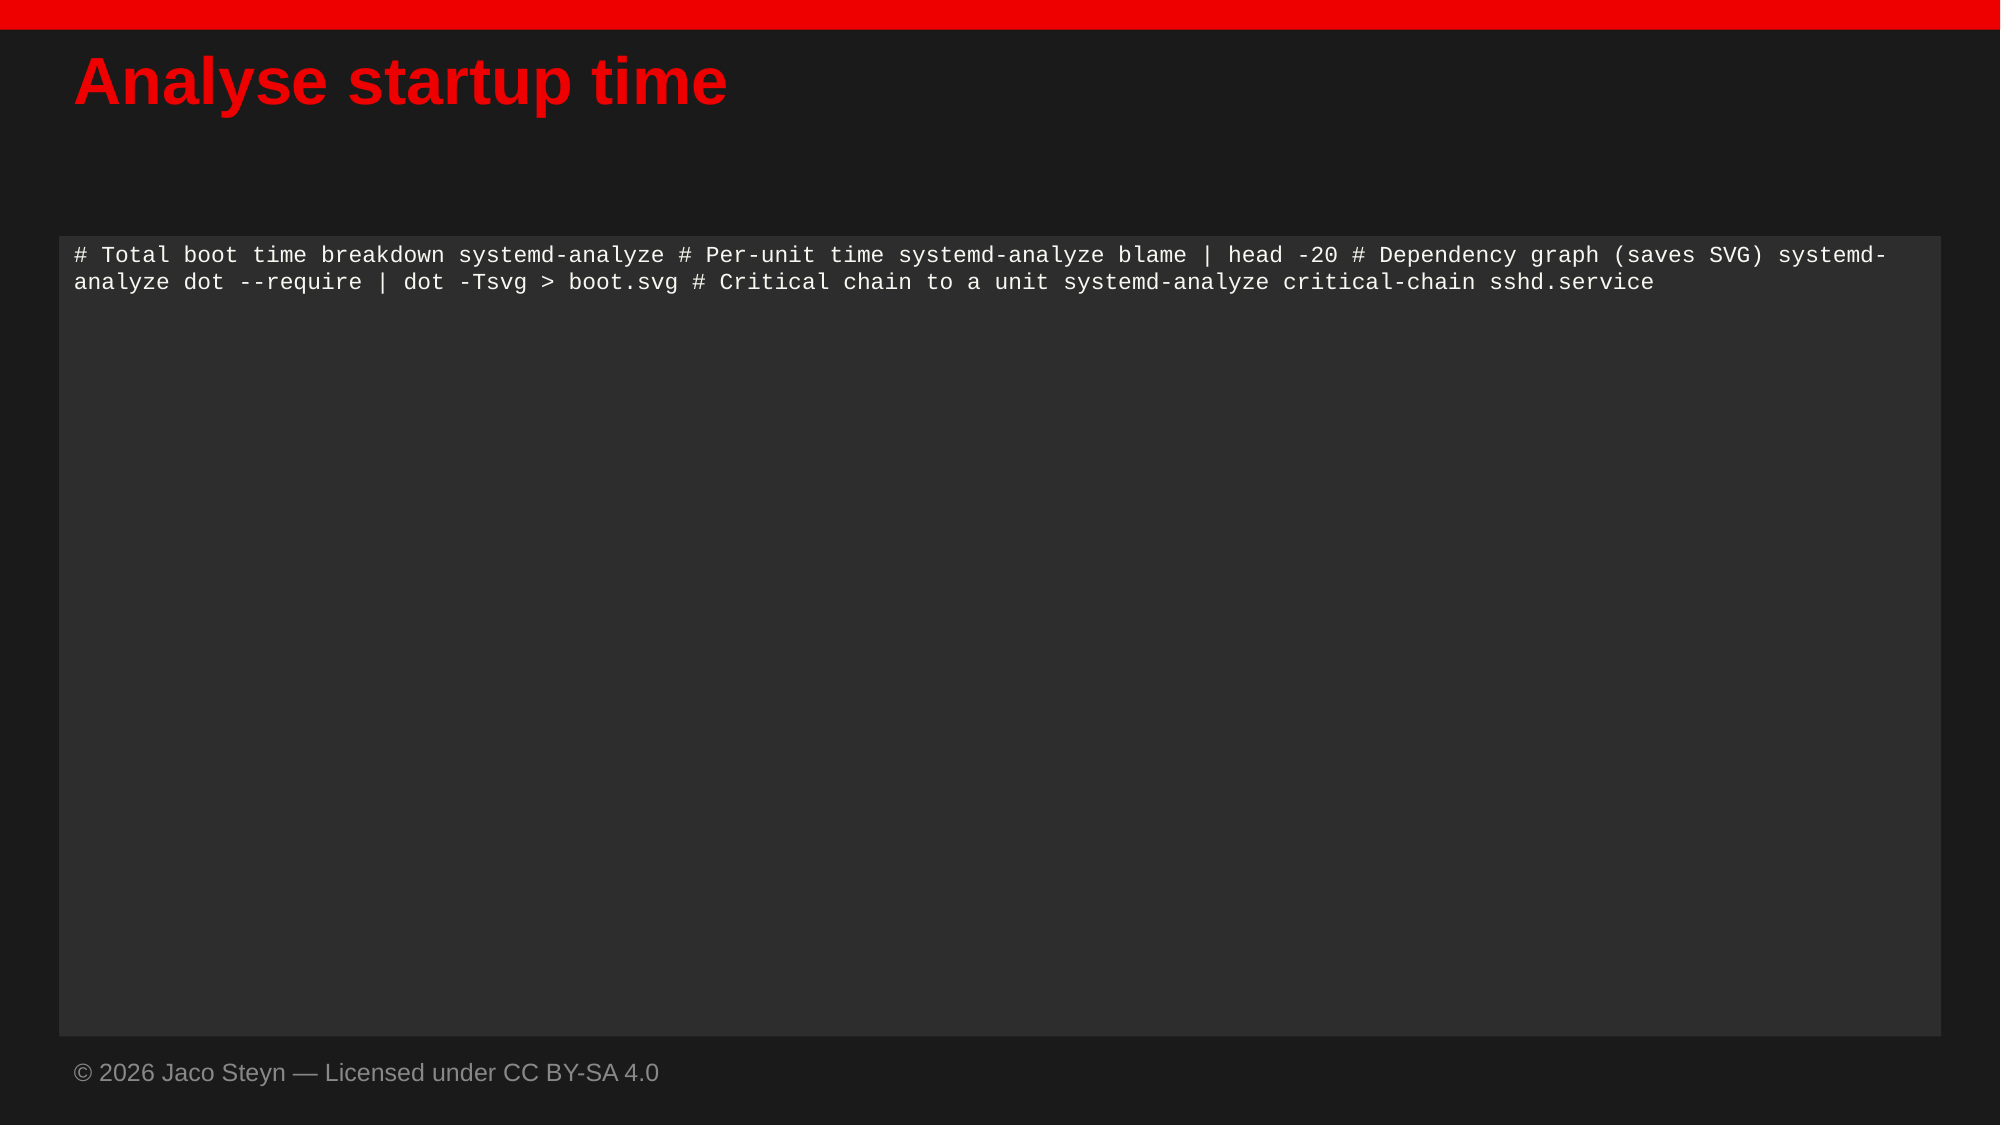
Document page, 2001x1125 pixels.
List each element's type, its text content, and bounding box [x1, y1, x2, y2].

text_box Analyse startup time [59, 36, 1942, 208]
text_box © 2026 Jaco Steyn — Licensed under CC BY-SA 4.0 [59, 1051, 1942, 1093]
text_box # Total boot time breakdown systemd-analyze # Per-unit time systemd-analyze blame | head -20 # Dependency graph (saves SVG) systemd-analyze dot --require | dot -Tsvg > boot.svg # Critical chain to a unit systemd-analyze critical-chain sshd.service [59, 236, 1942, 1037]
text_box [0, 0, 2001, 30]
